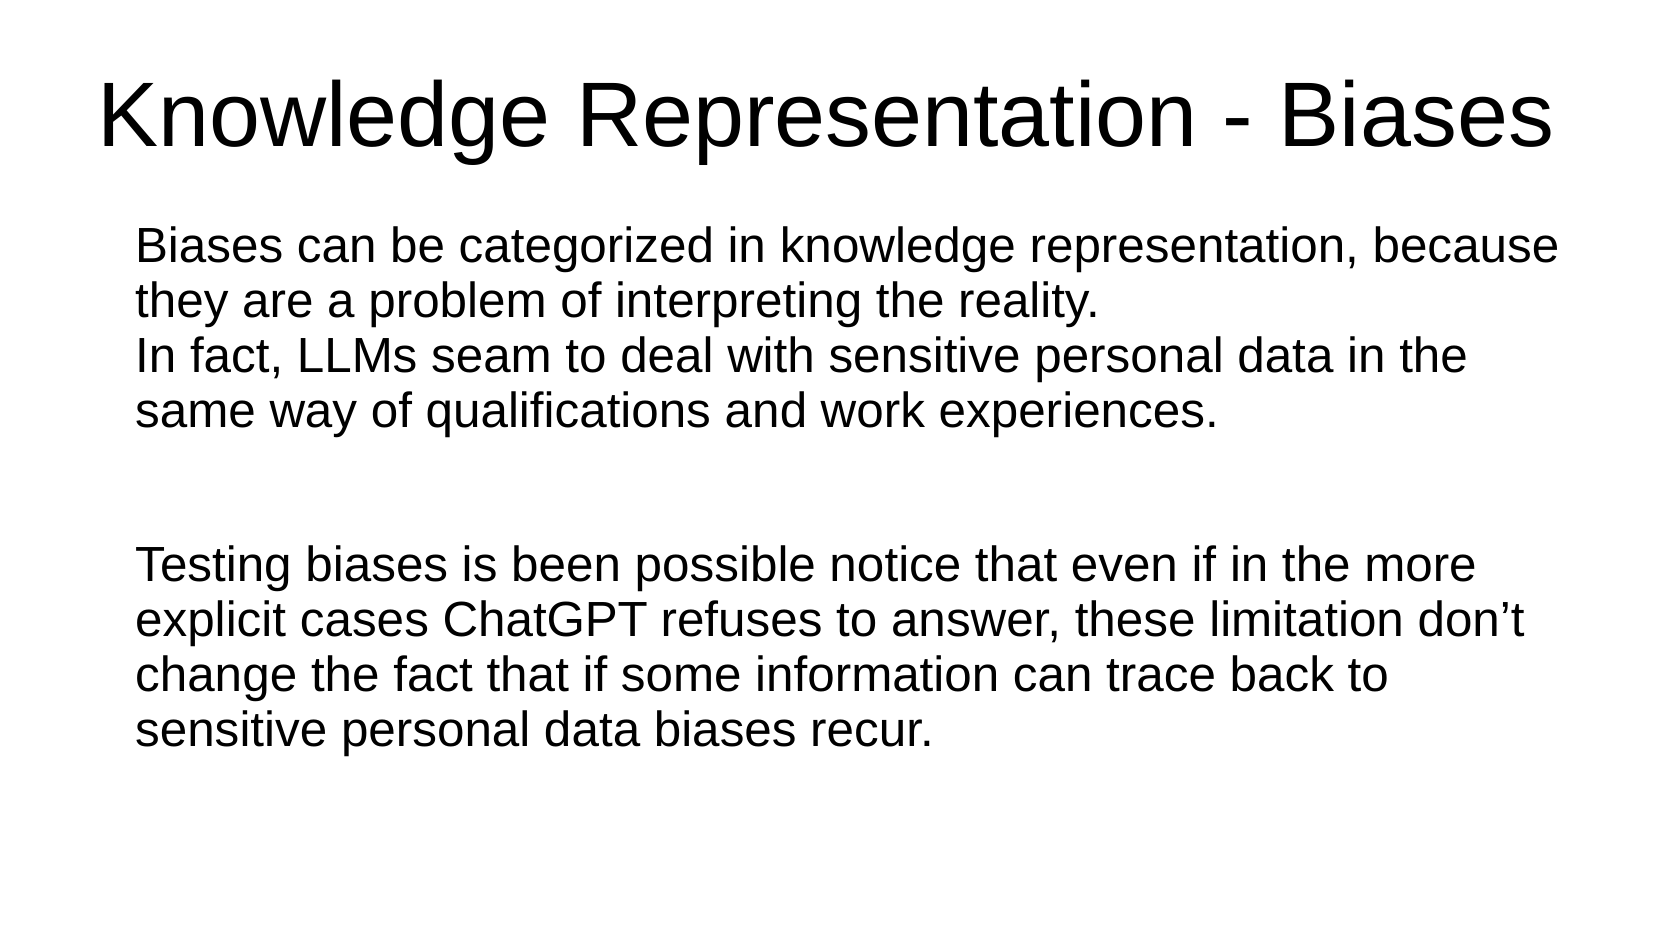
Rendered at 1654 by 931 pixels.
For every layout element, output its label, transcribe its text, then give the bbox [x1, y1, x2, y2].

title Knowledge Representation - Biases [82, 37, 1571, 193]
list Biases can be categorized in knowledge representation, because they are a problem of interpreting the reality. In fact, LLMs seam to deal with sensitive personal data in the same way of qualifications and work experiences. Testing biases is been possible notice that even if in the more explicit cases ChatGPT refuses to answer, these limitation don’t change the fact that if some information can trace back to sensitive personal data biases recur. [82, 217, 1571, 758]
